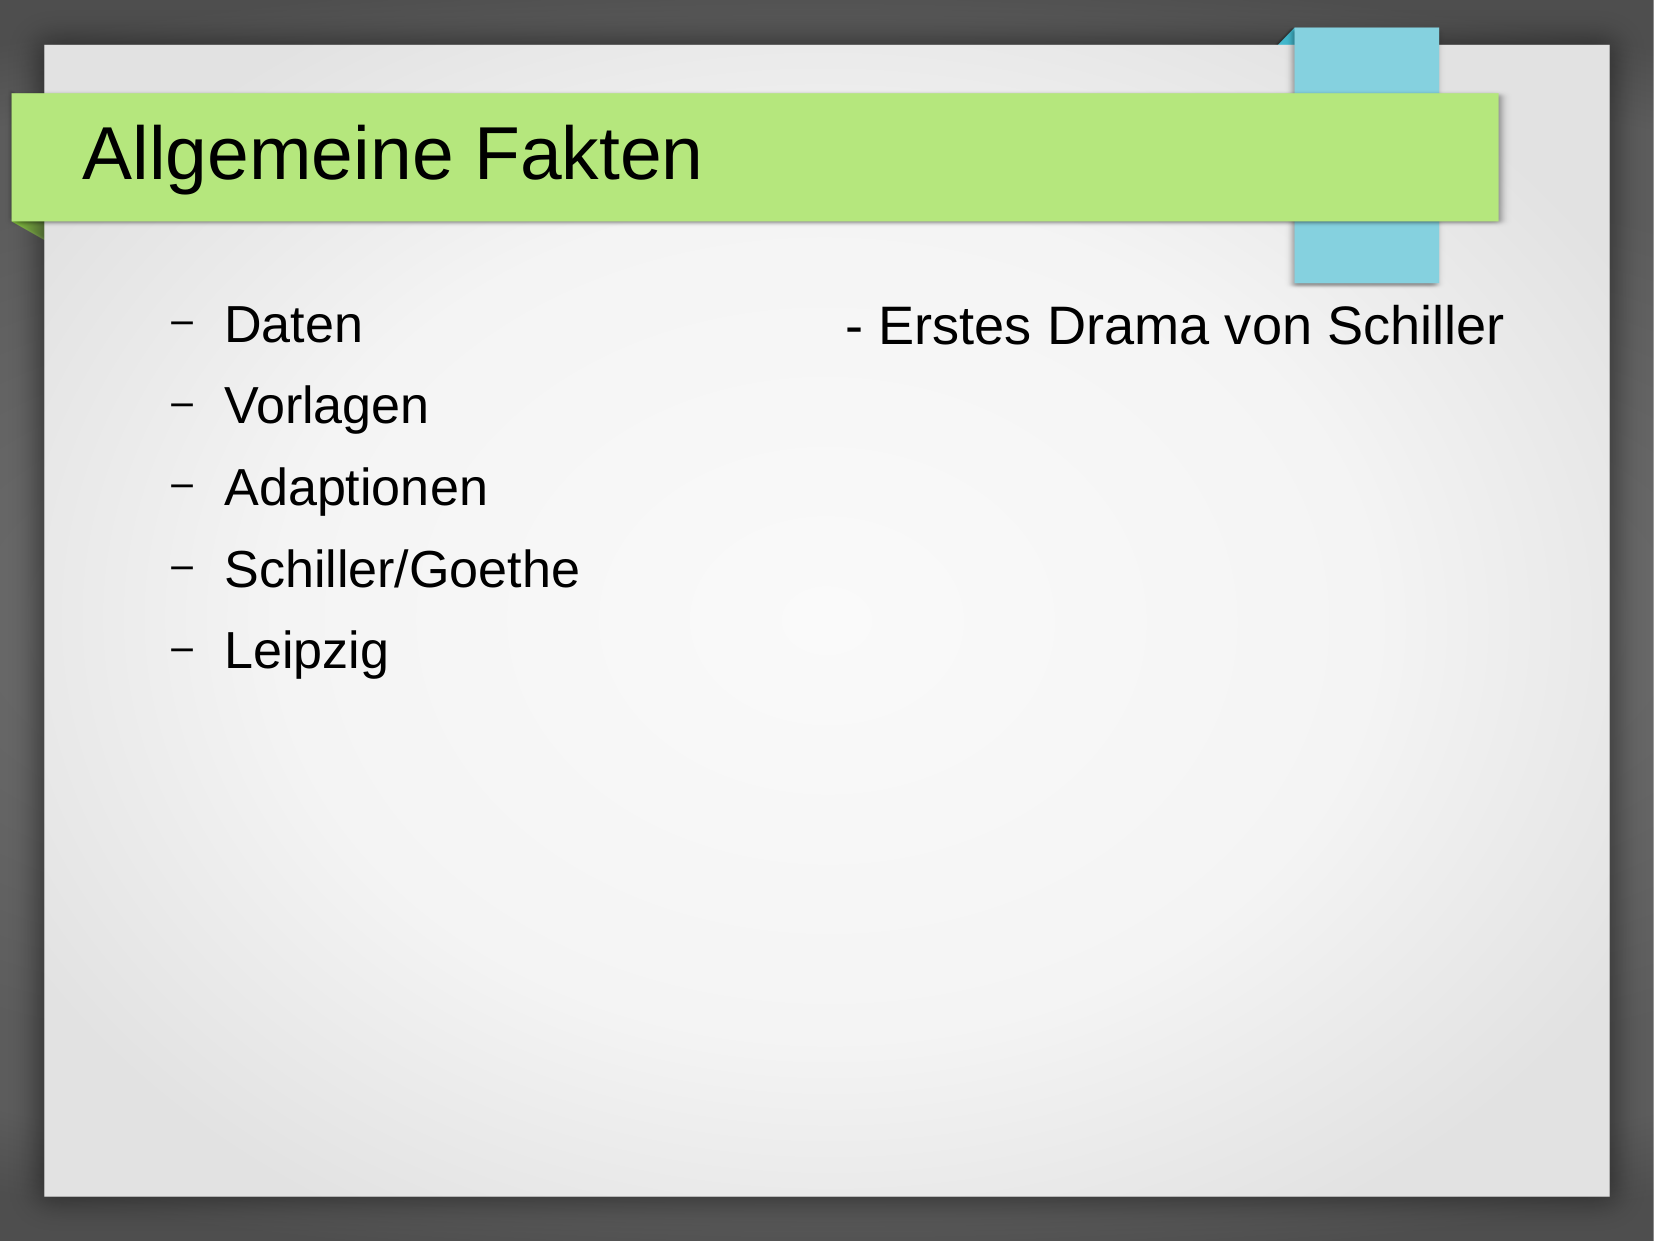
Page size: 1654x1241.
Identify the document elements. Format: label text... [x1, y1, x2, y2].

picture [0, 0, 1654, 1241]
list Daten Vorlagen Adaptionen Schiller/Goethe Leipzig [82, 295, 809, 1015]
list - Erstes Drama von Schiller [845, 295, 1572, 1015]
title Allgemeine Fakten [82, 94, 1264, 213]
